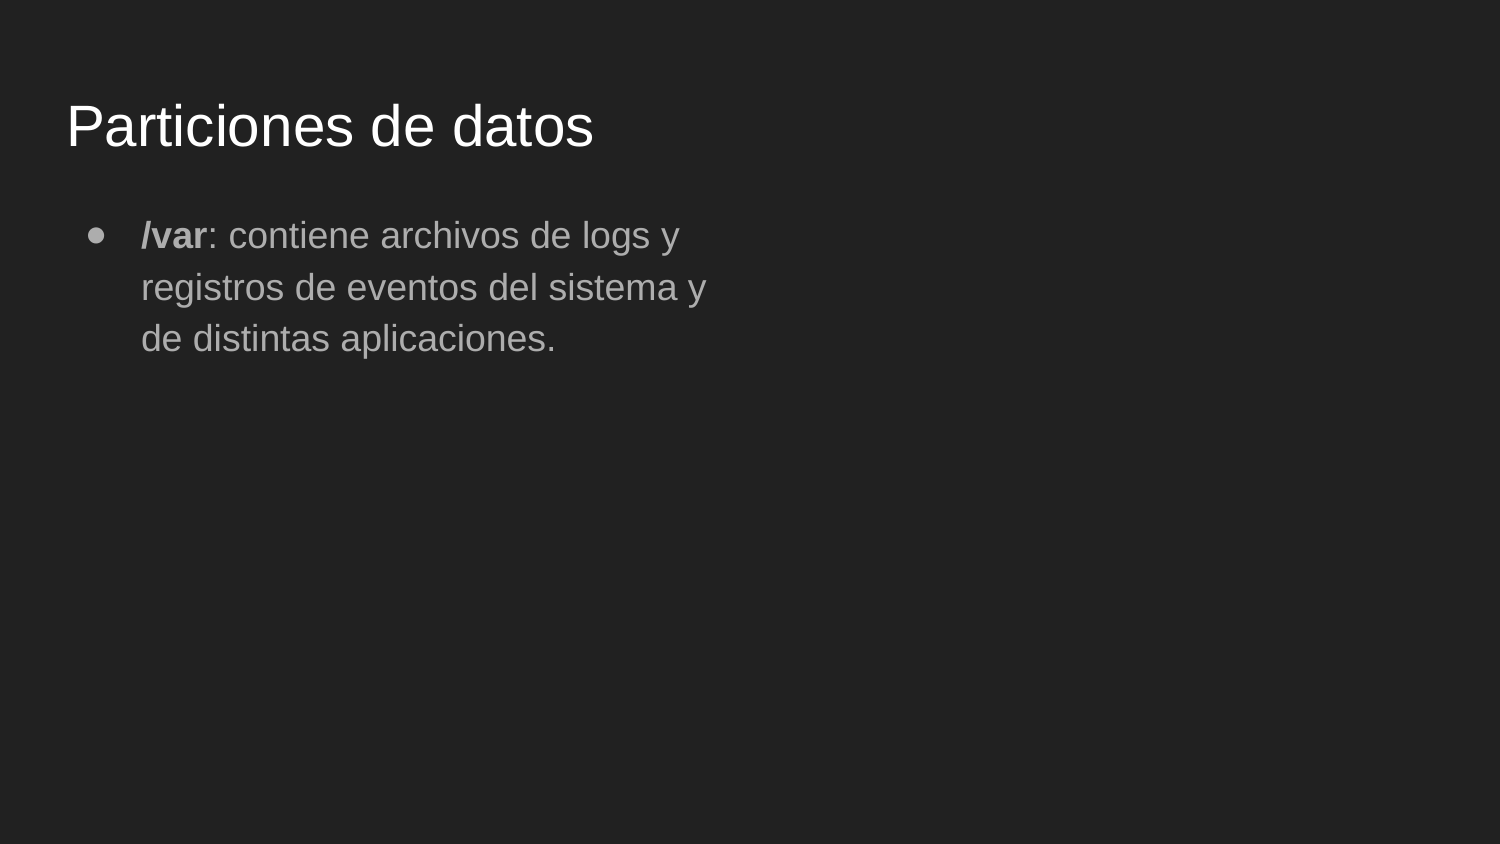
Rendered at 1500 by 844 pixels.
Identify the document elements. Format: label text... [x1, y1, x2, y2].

title Particiones de datos [51, 72, 1449, 167]
list /var: contiene archivos de logs y registros de eventos del sistema y de distintas aplicaciones. [51, 189, 750, 750]
